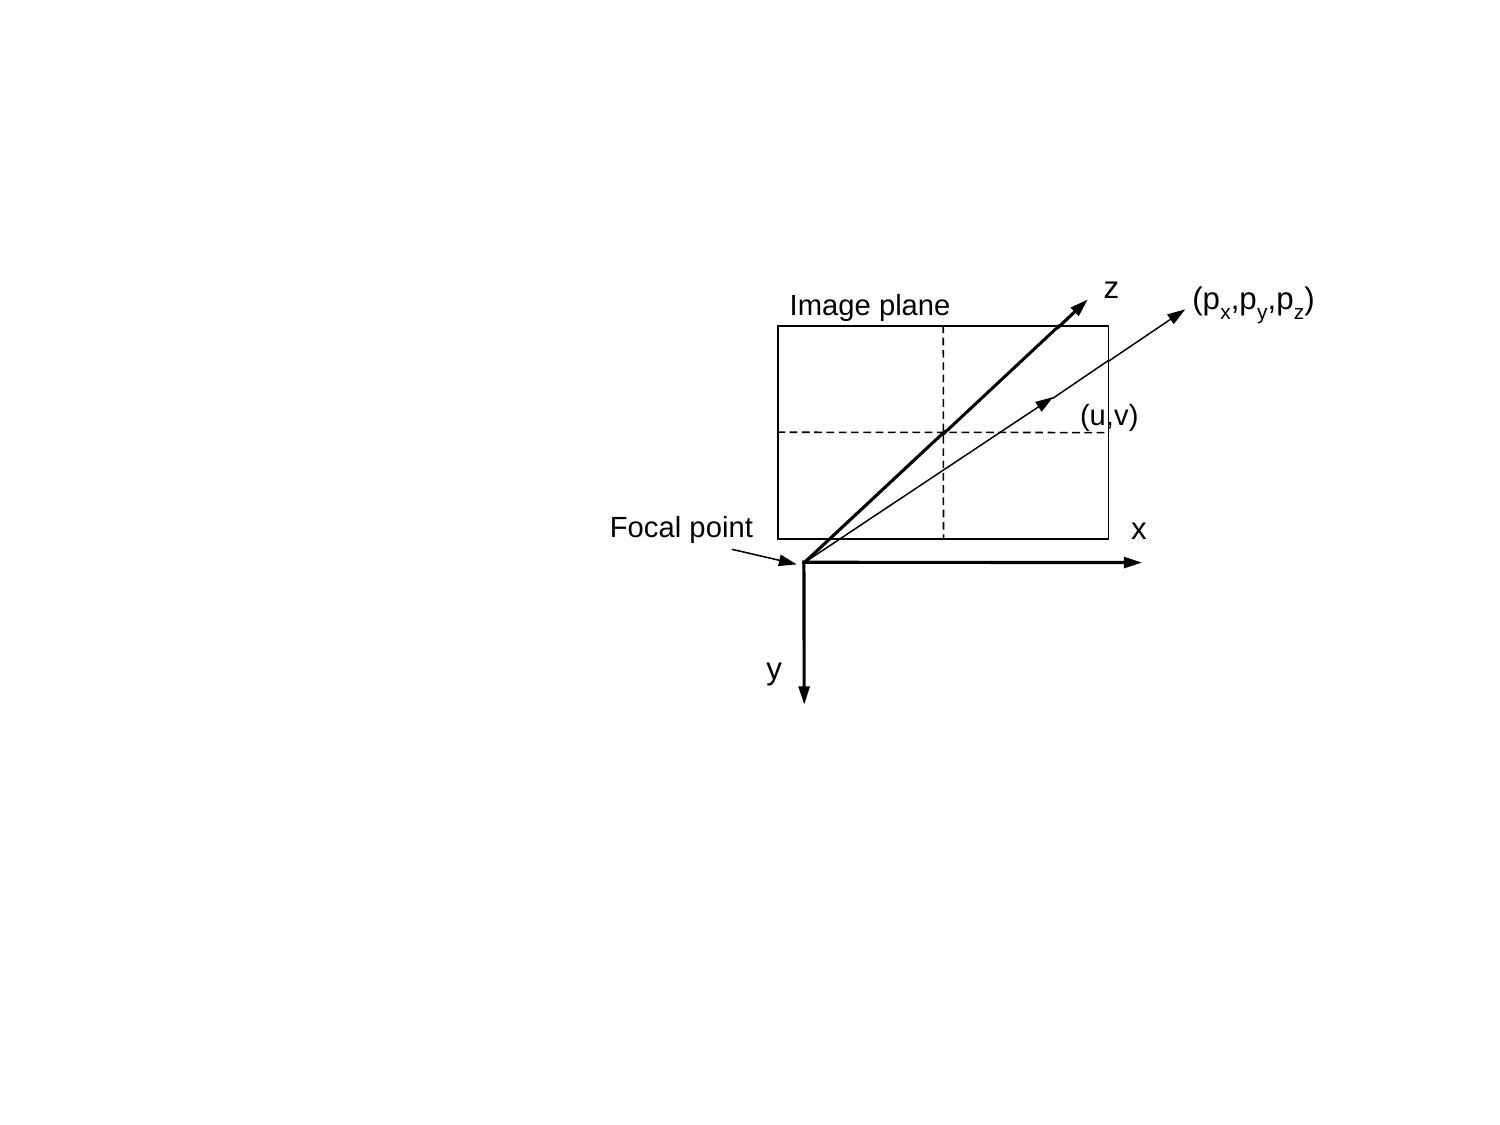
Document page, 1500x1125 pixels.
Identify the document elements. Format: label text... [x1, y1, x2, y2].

text_box z [1088, 262, 1135, 313]
text_box (u,v) [1065, 391, 1154, 440]
text_box (px,py,pz) [1177, 273, 1330, 332]
text_box Image plane [774, 281, 966, 330]
text_box Focal point [595, 503, 769, 552]
text_box x [1116, 503, 1162, 554]
text_box y [751, 643, 798, 695]
